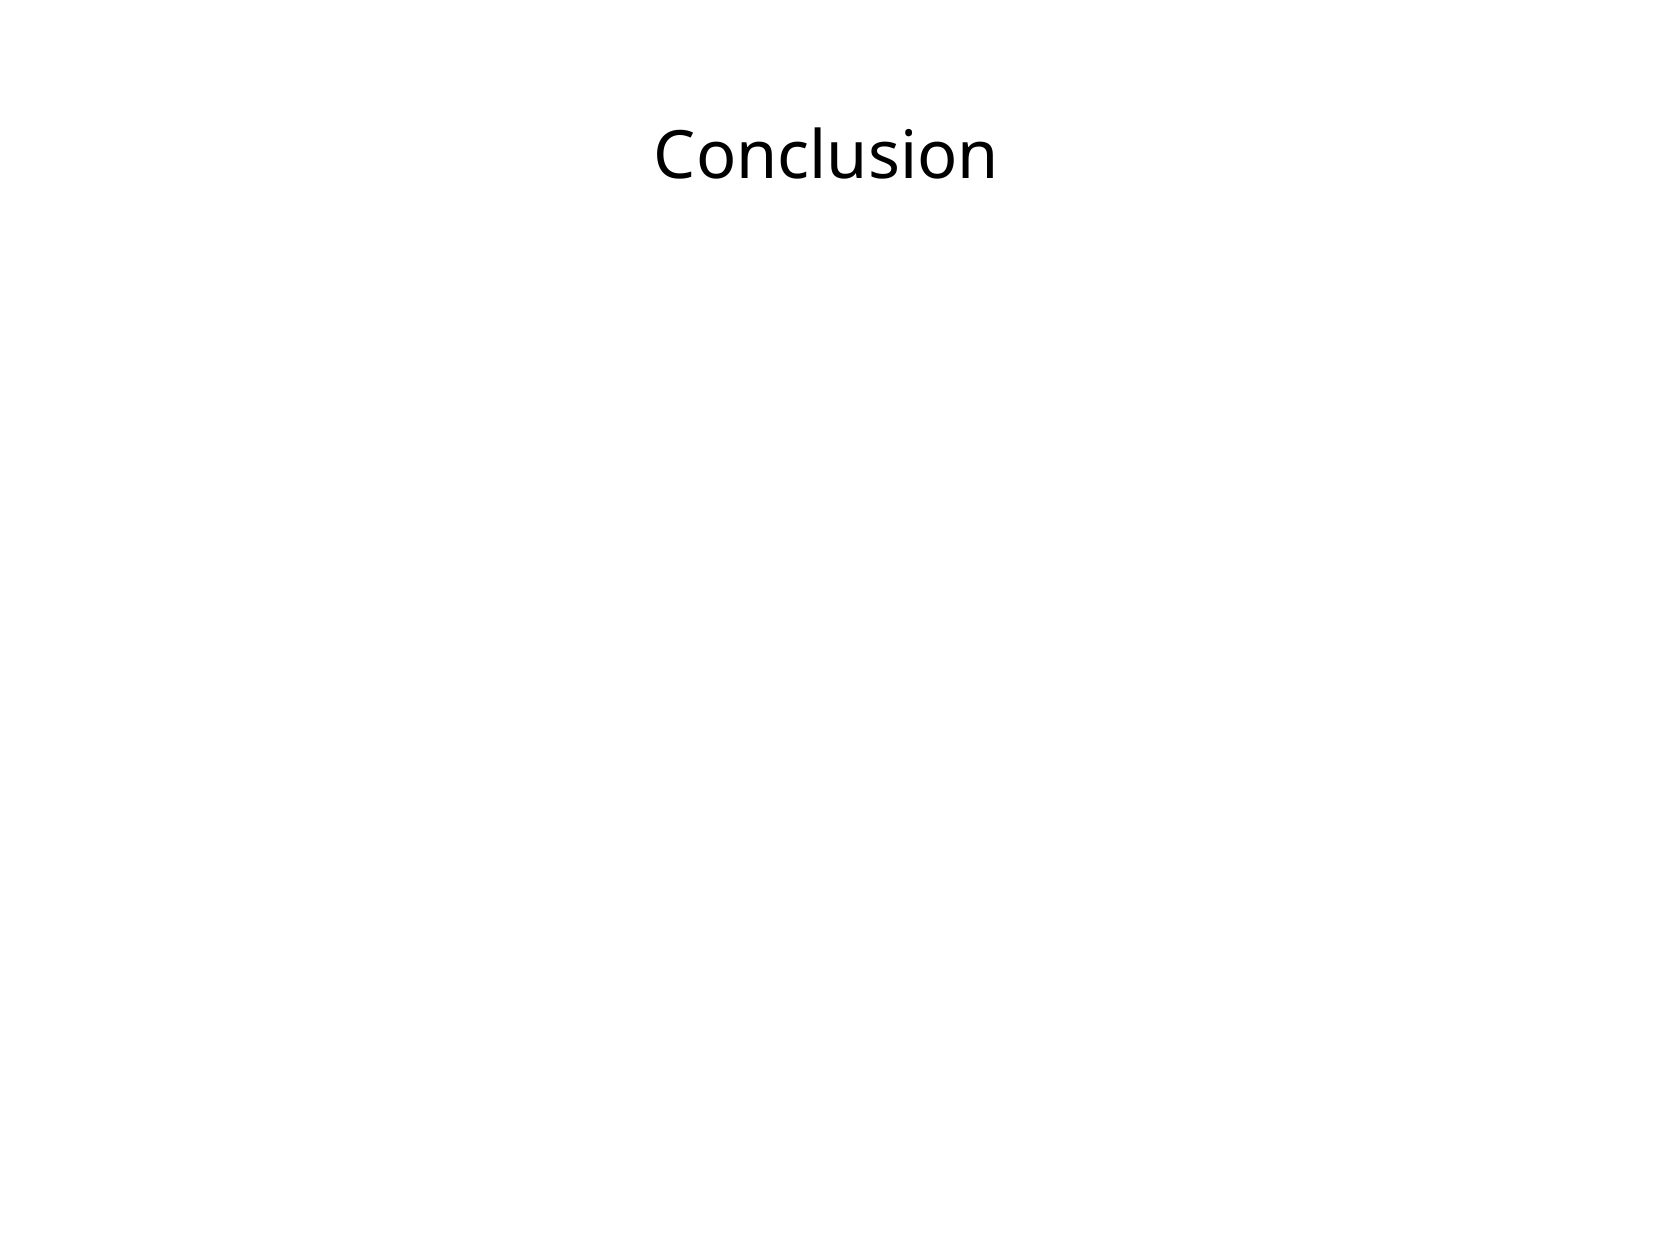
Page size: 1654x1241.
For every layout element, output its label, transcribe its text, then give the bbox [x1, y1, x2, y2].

title Conclusion [82, 56, 1571, 250]
